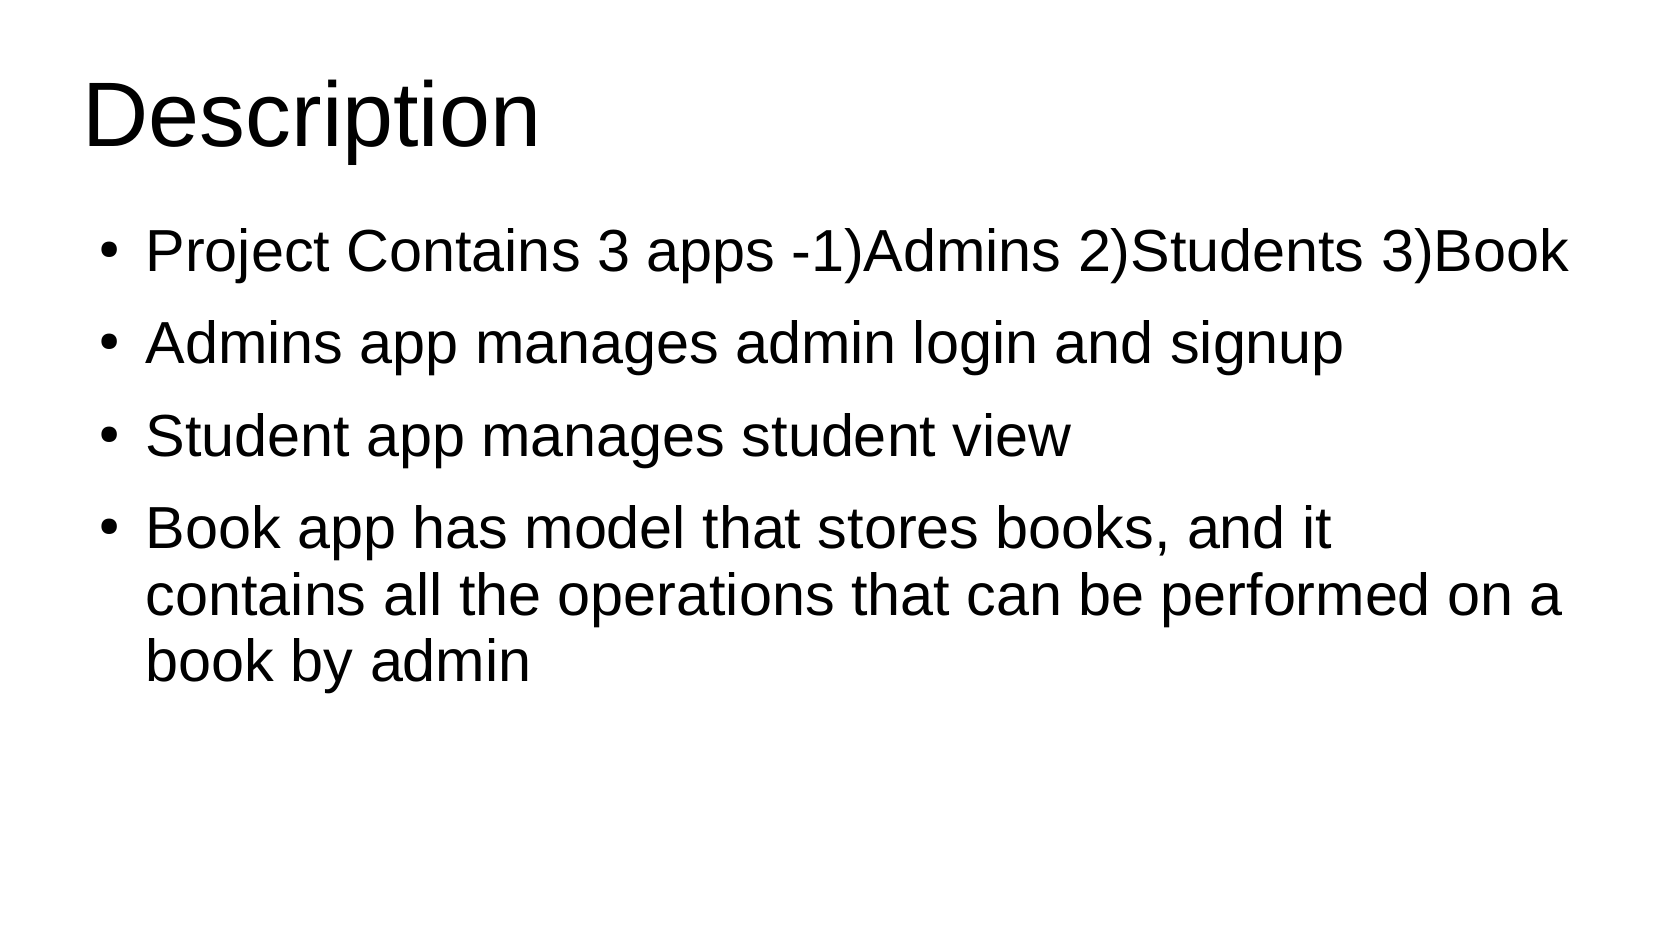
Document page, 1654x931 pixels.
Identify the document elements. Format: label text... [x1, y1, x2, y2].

list Project Contains 3 apps -1)Admins 2)Students 3)Book Admins app manages admin login and signup Student app manages student view Book app has model that stores books, and it contains all the operations that can be performed on a book by admin [82, 217, 1571, 758]
title Description [82, 37, 1571, 193]
